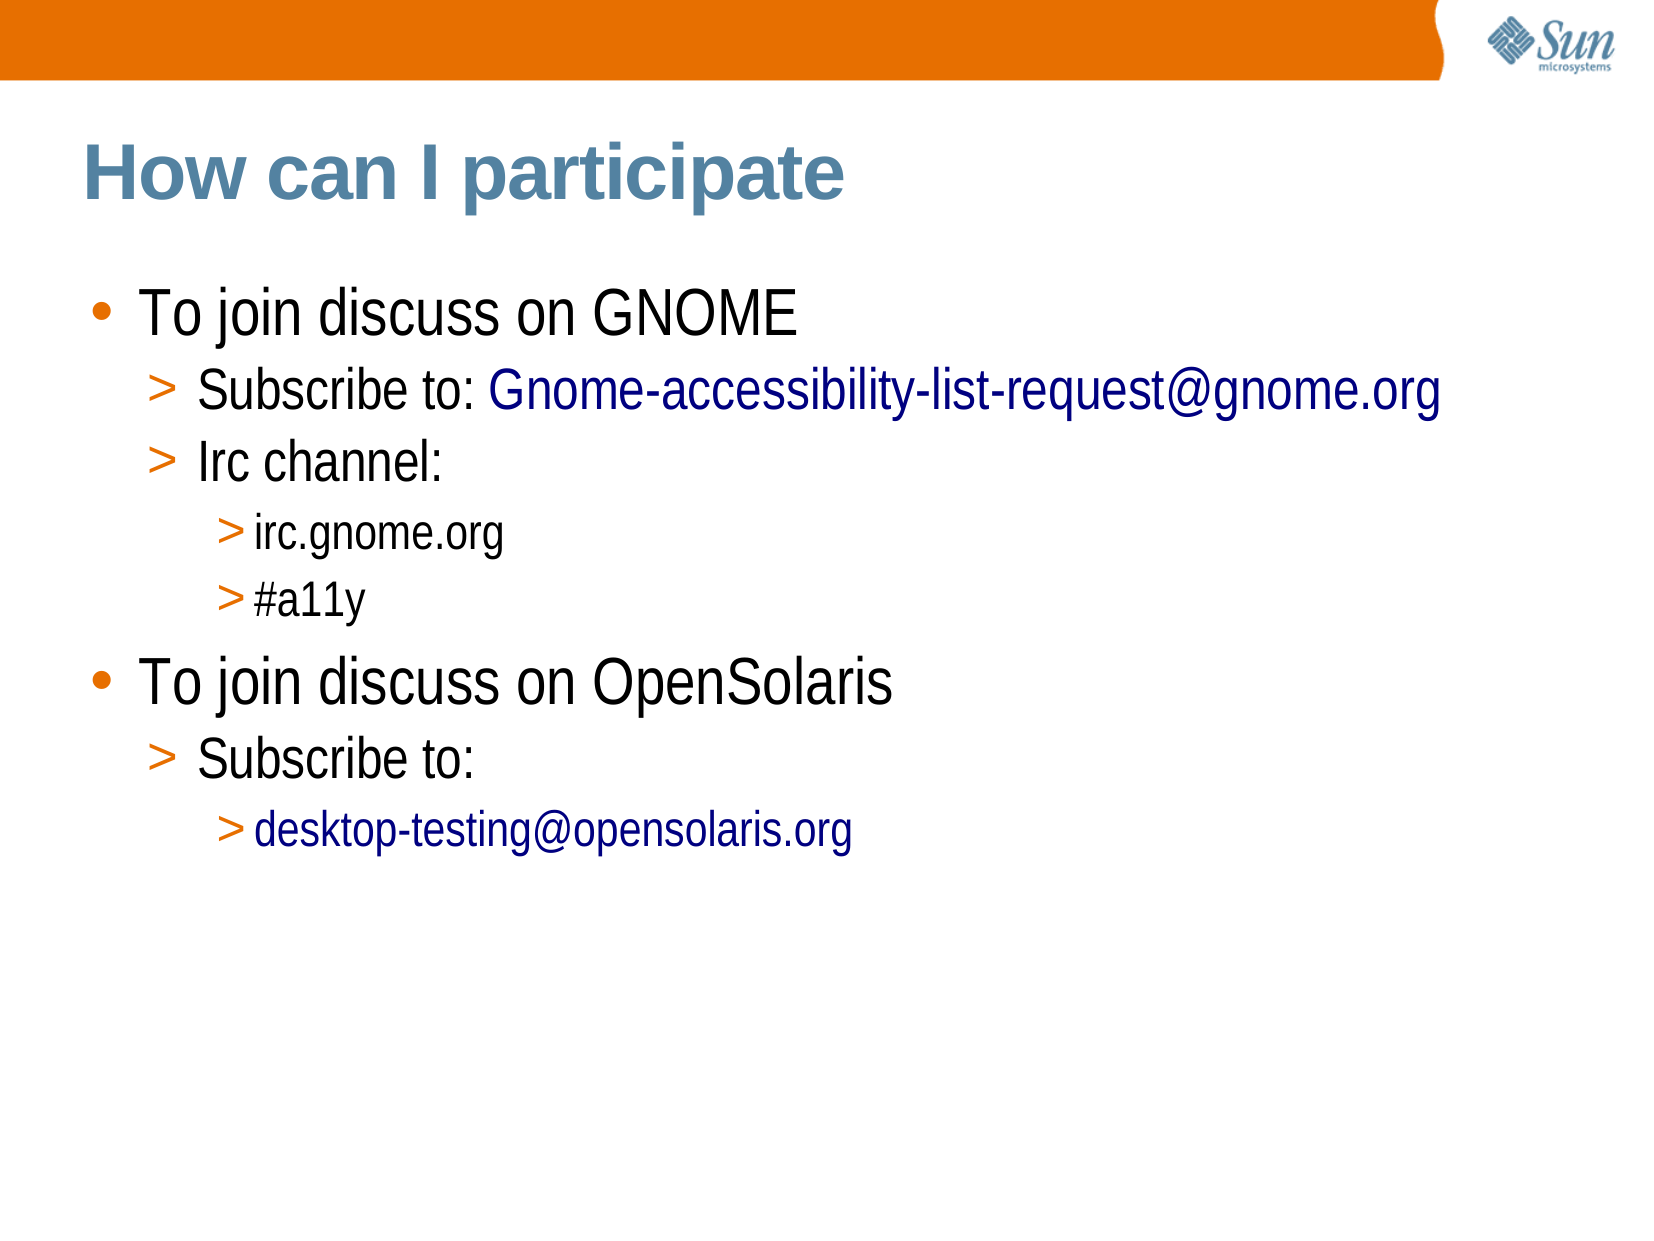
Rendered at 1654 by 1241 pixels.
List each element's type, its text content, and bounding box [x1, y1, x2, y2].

picture [0, 0, 1654, 83]
title How can I participate [82, 135, 1585, 251]
list To join discuss on GNOME Subscribe to: Gnome-accessibility-list-request@gnome.org Irc channel: irc.gnome.org #a11y To join discuss on OpenSolaris Subscribe to: desktop-testing@opensolaris.org [71, 283, 1545, 1121]
